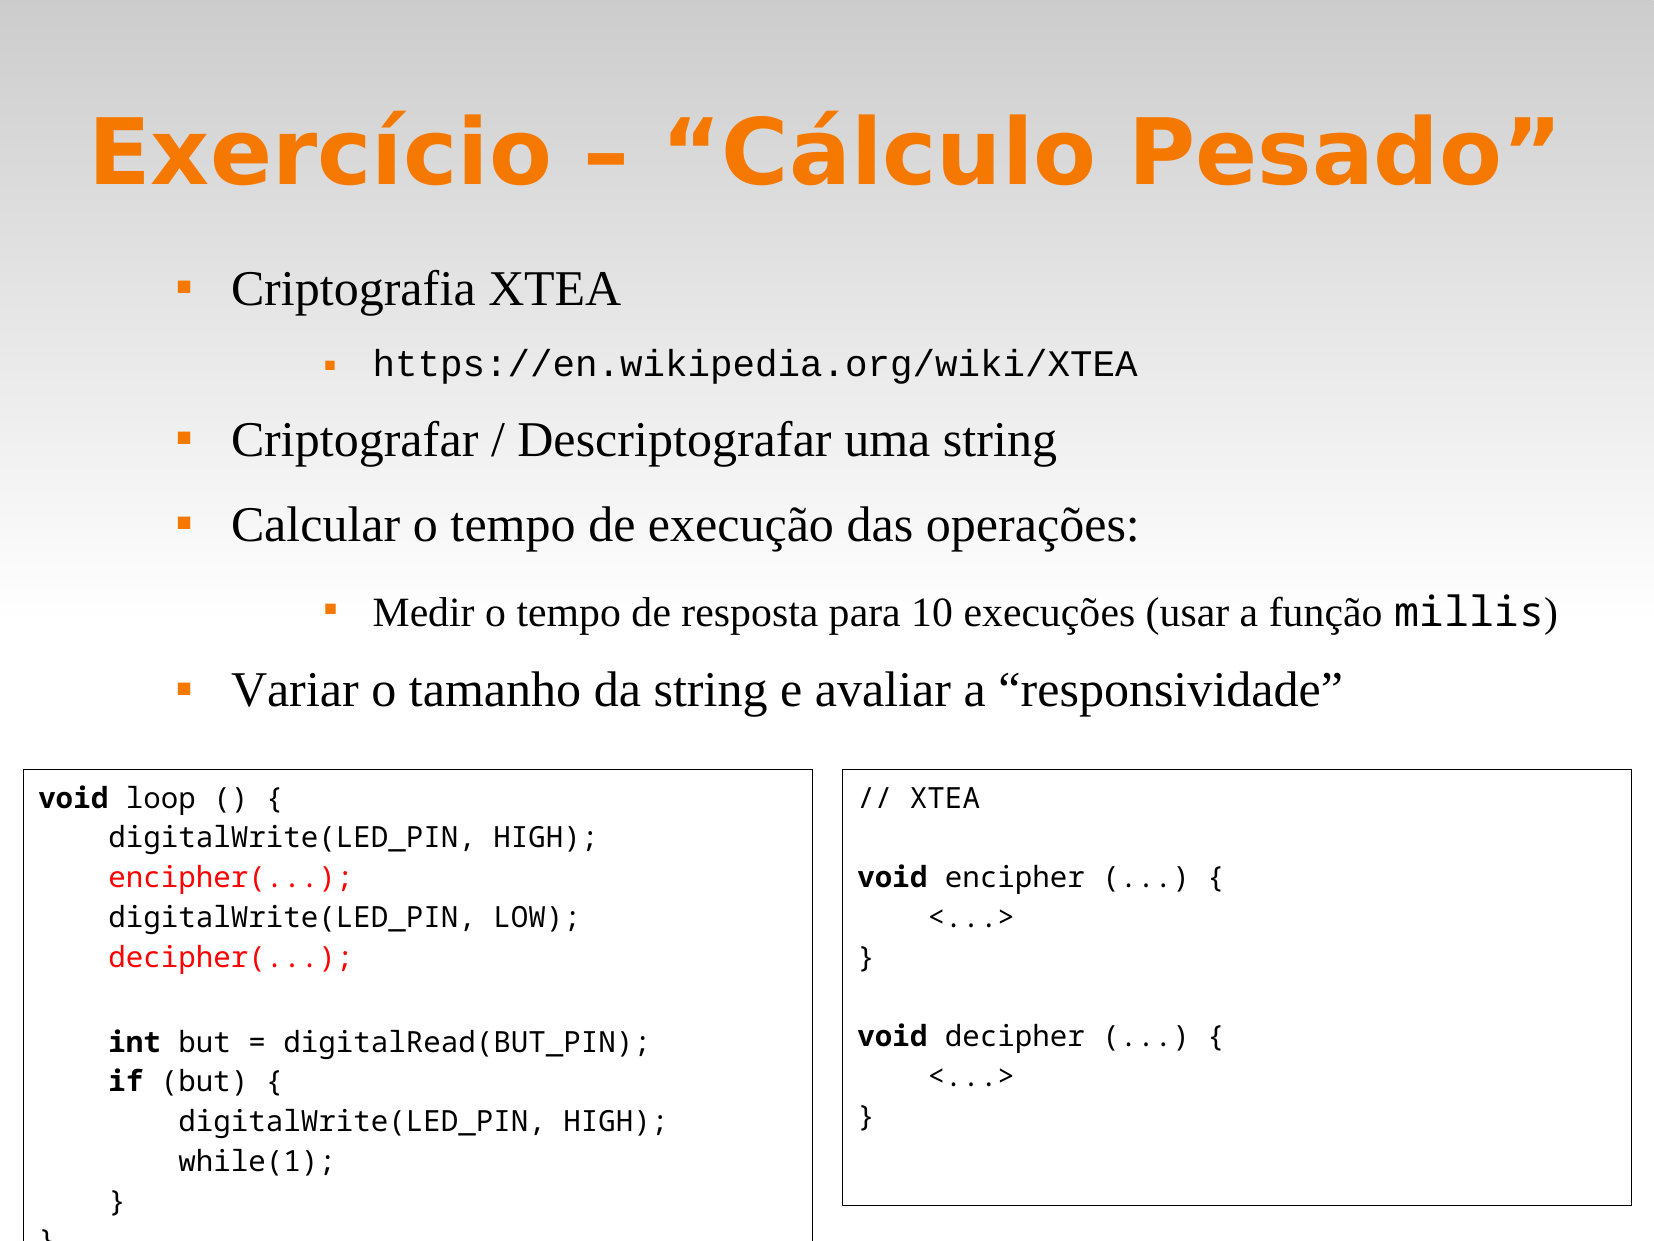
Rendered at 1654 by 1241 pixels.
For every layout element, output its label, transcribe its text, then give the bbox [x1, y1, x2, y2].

text_box void loop () { digitalWrite(LED_PIN, HIGH); encipher(...); digitalWrite(LED_PIN, LOW); decipher(...); int but = digitalRead(BUT_PIN); if (but) { digitalWrite(LED_PIN, HIGH); while(1); } } [23, 769, 813, 1206]
list Criptografia XTEA https://en.wikipedia.org/wiki/XTEA Criptografar / Descriptografar uma string Calcular o tempo de execução das operações: Medir o tempo de resposta para 10 execuções (usar a função millis) Variar o tamanho da string e avaliar a “responsividade” [89, 260, 1576, 1080]
title Exercício – “Cálculo Pesado” [82, 49, 1571, 257]
text_box // XTEA void encipher (...) { <...> } void decipher (...) { <...> } [842, 769, 1632, 1206]
